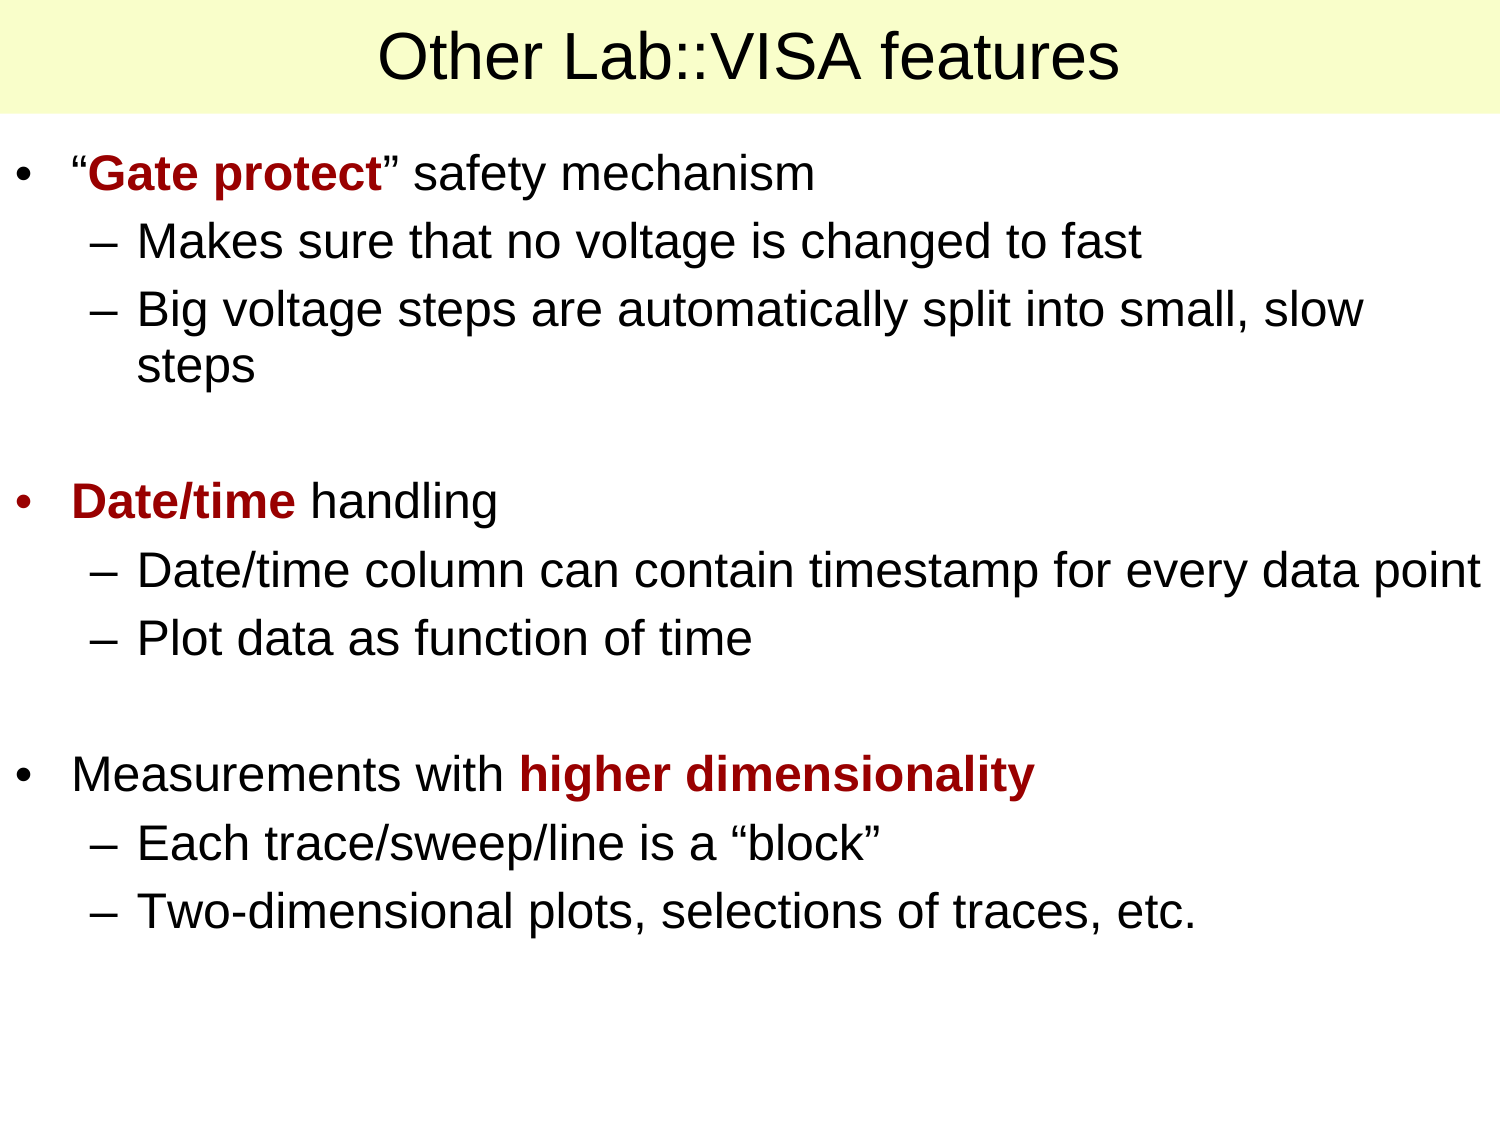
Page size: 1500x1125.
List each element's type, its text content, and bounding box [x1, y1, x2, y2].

list “Gate protect” safety mechanism Makes sure that no voltage is changed to fast Big voltage steps are automatically split into small, slow steps Date/time handling Date/time column can contain timestamp for every data point Plot data as function of time Measurements with higher dimensionality Each trace/sweep/line is a “block” Two-dimensional plots, selections of traces, etc. [0, 137, 1500, 1125]
title Other Lab::VISA features [0, 0, 1500, 114]
